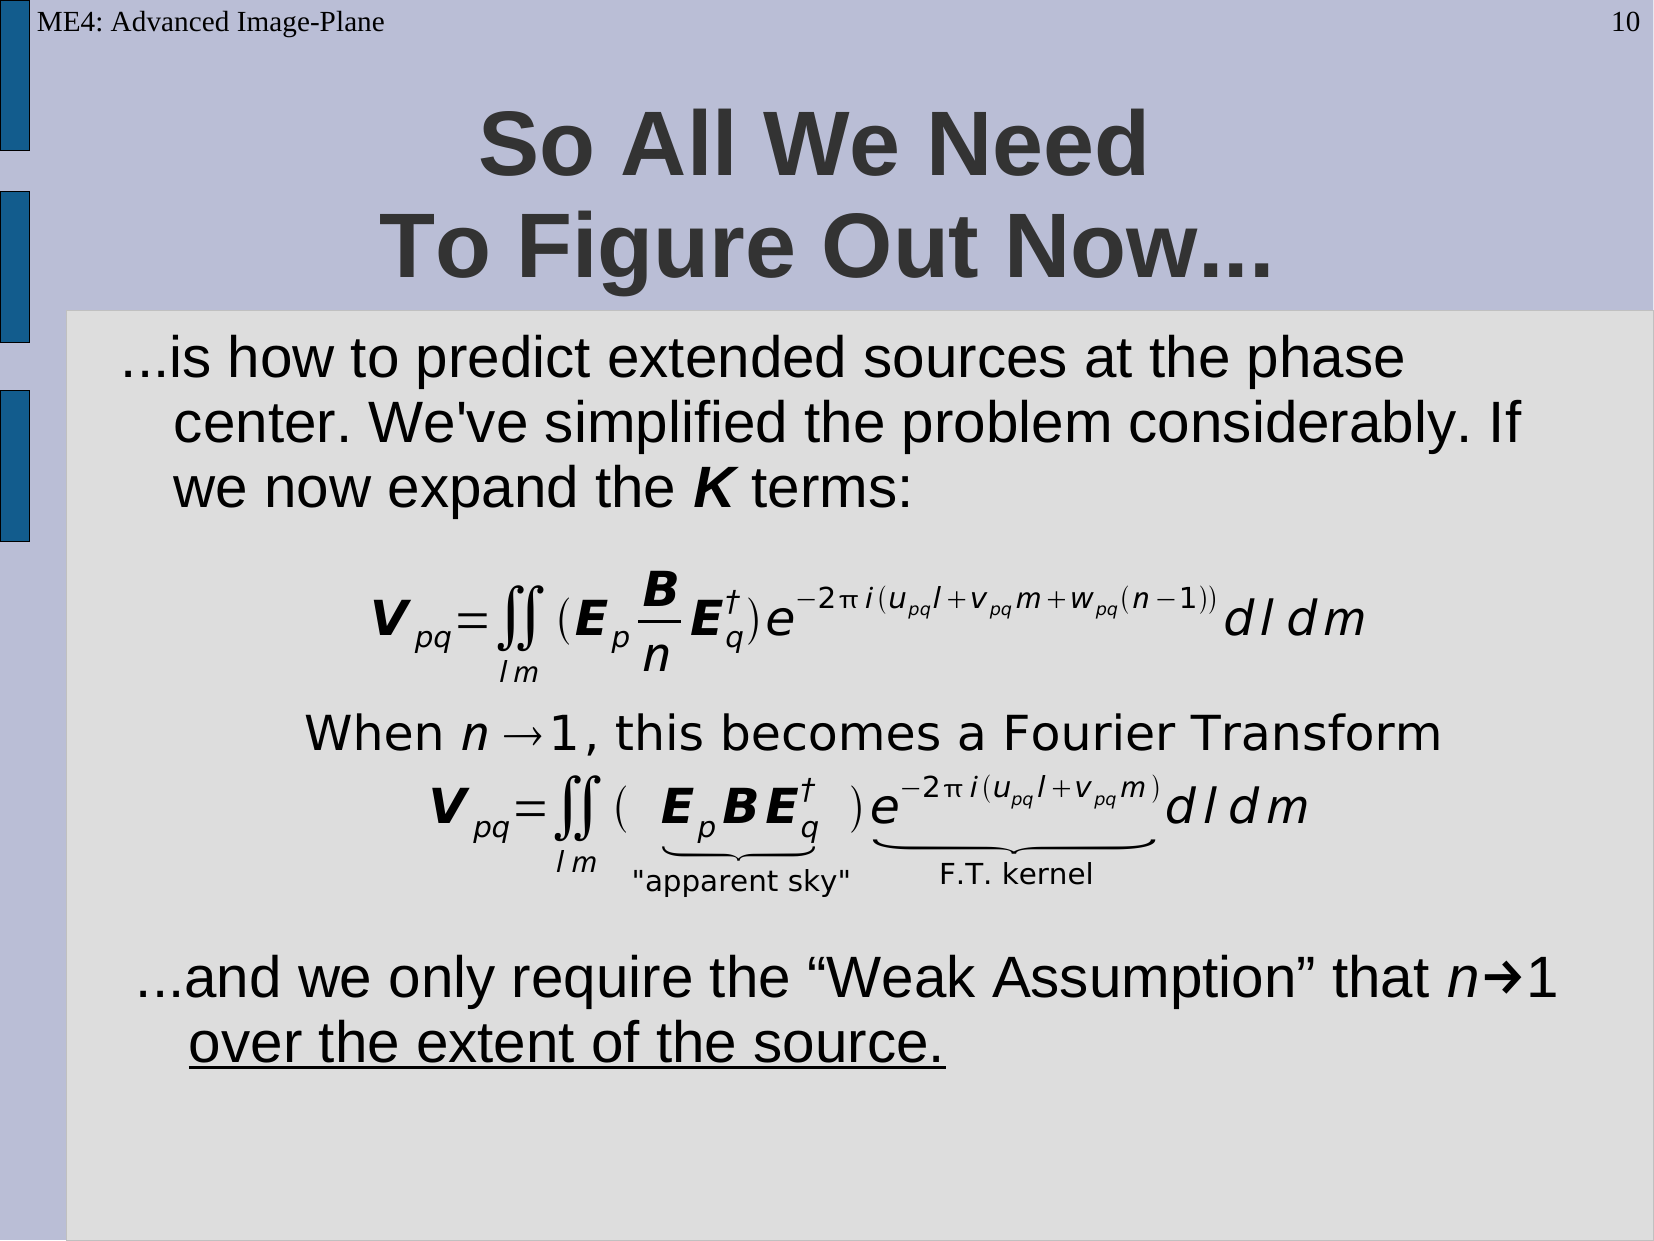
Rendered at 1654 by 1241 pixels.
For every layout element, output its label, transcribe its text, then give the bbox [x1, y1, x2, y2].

chart [296, 561, 1448, 899]
text_box ...is how to predict extended sources at the phase center. We've simplified the problem considerably. If we now expand the K terms: [103, 324, 1595, 532]
title So All We Need To Figure Out Now... [121, 87, 1534, 302]
text_box ...and we only require the “Weak Assumption” that n→1 over the extent of the source. [118, 944, 1610, 1152]
